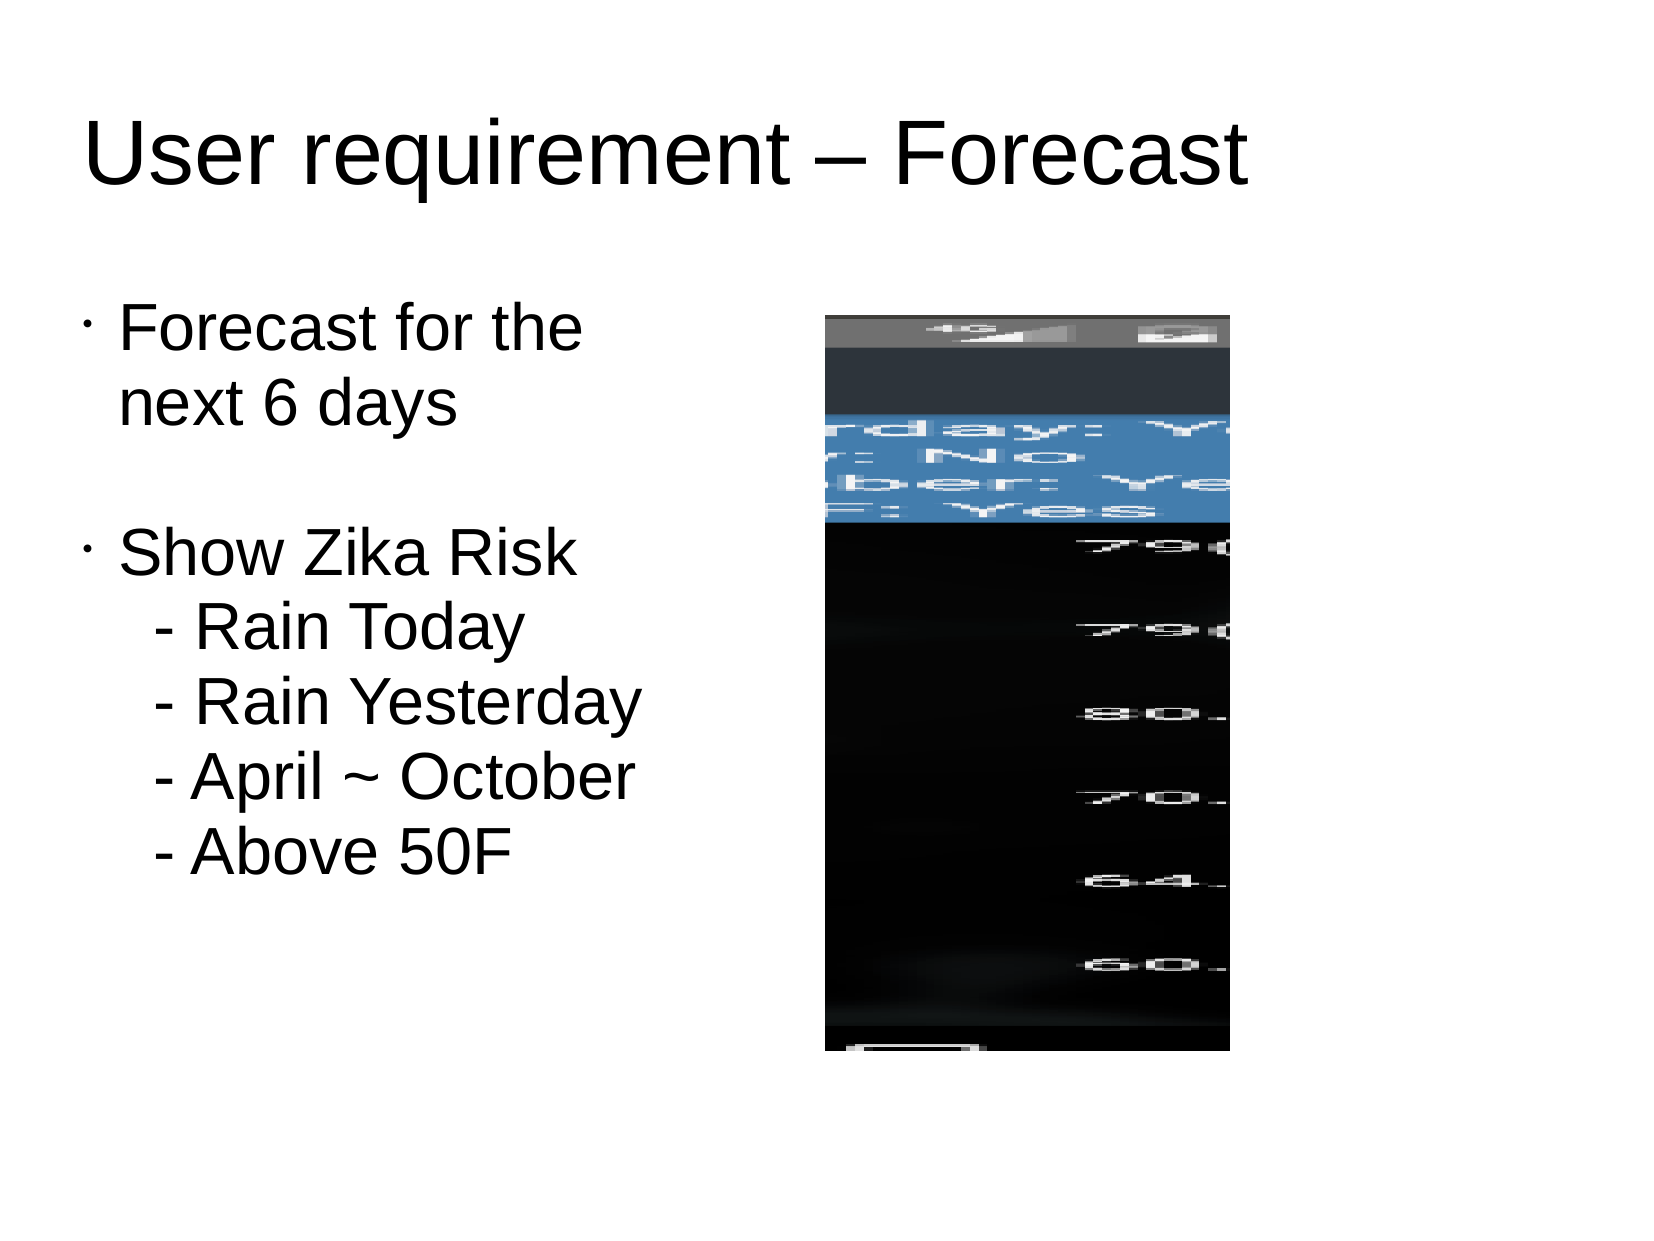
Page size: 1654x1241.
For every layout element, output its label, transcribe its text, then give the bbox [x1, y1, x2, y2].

text_box Forecast for the next 6 days Show Zika Risk - Rain Today - Rain Yesterday - April ~ October - Above 50F [82, 290, 661, 1113]
title User requirement – Forecast [82, 49, 1571, 257]
picture [825, 315, 1230, 1051]
